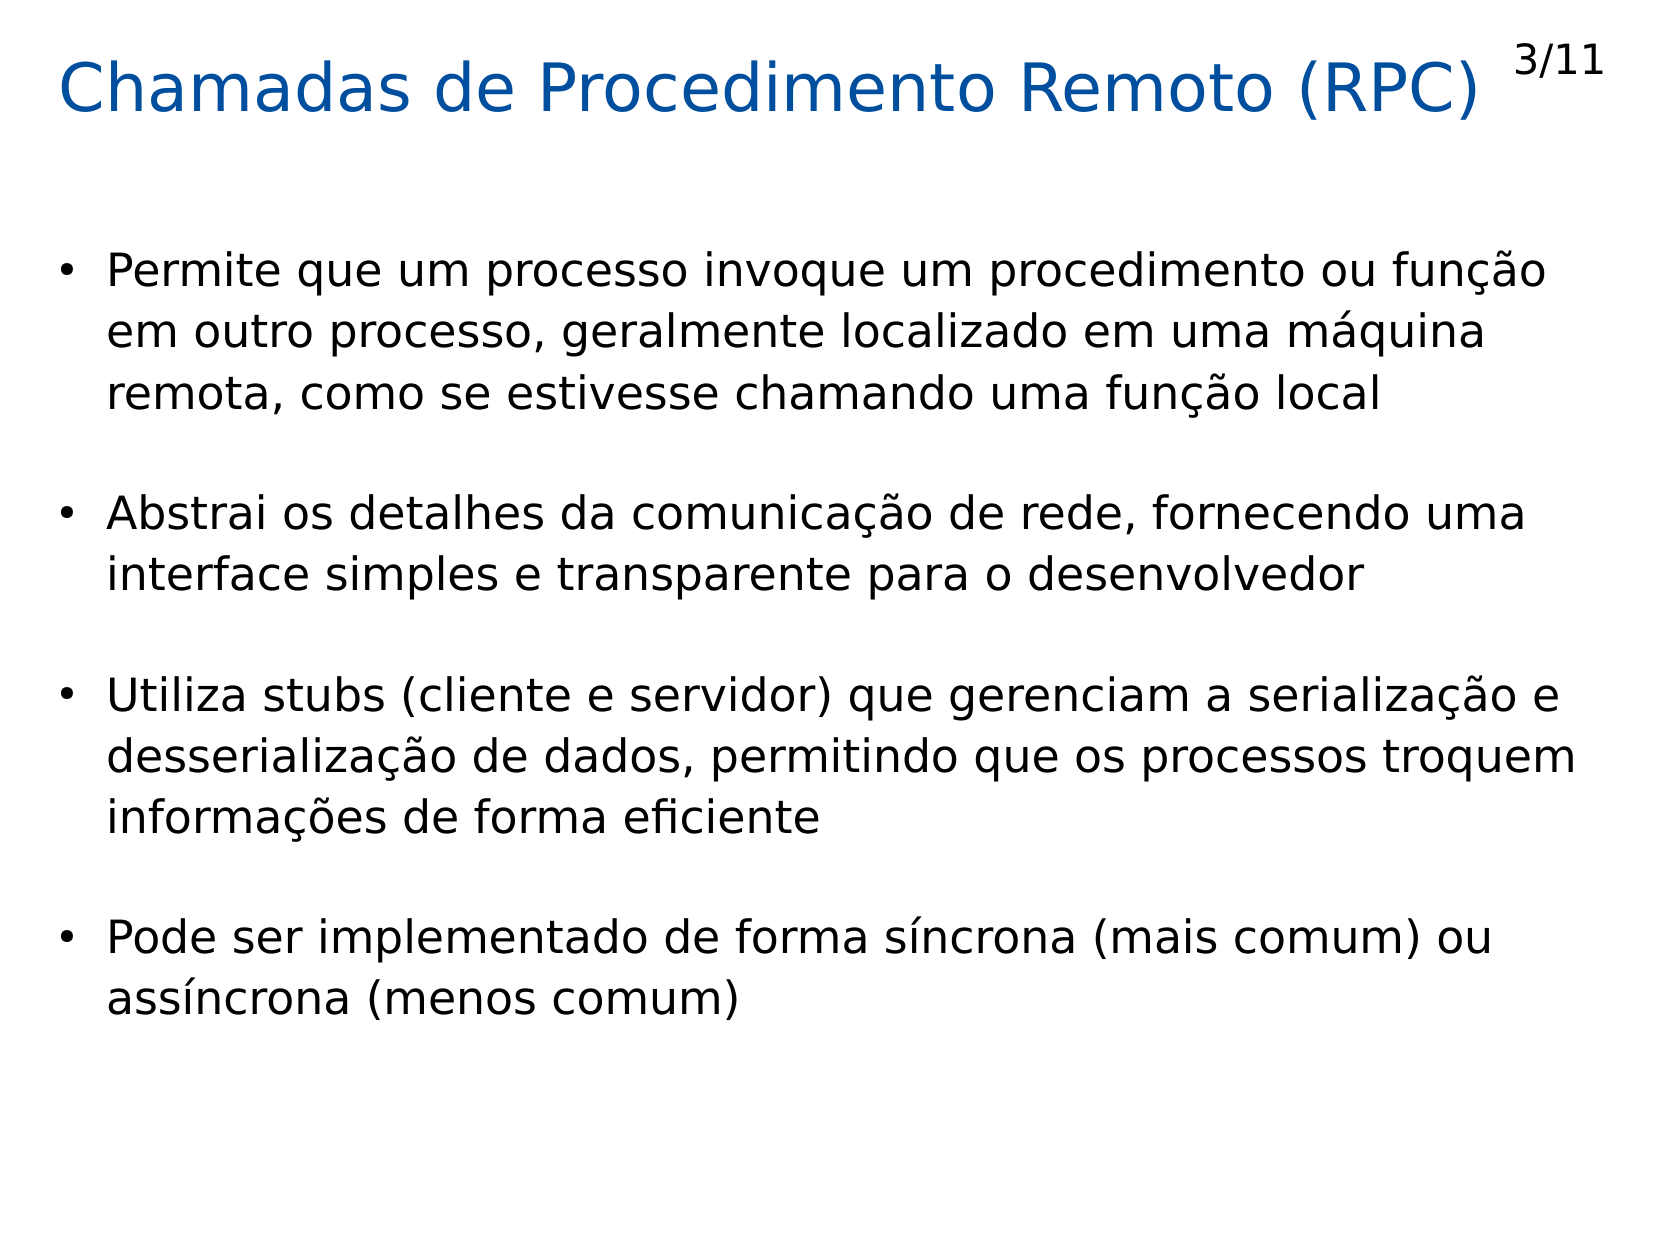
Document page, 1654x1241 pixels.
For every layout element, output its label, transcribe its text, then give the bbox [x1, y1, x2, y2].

title Chamadas de Procedimento Remoto (RPC) [59, 10, 1506, 167]
list Permite que um processo invoque um procedimento ou função em outro processo, geralmente localizado em uma máquina remota, como se estivesse chamando uma função local Abstrai os detalhes da comunicação de rede, fornecendo uma interface simples e transparente para o desenvolvedor Utiliza stubs (cliente e servidor) que gerenciam a serialização e desserialização de dados, permitindo que os processos troquem informações de forma eficiente Pode ser implementado de forma síncrona (mais comum) ou assíncrona (menos comum) [59, 236, 1595, 1211]
